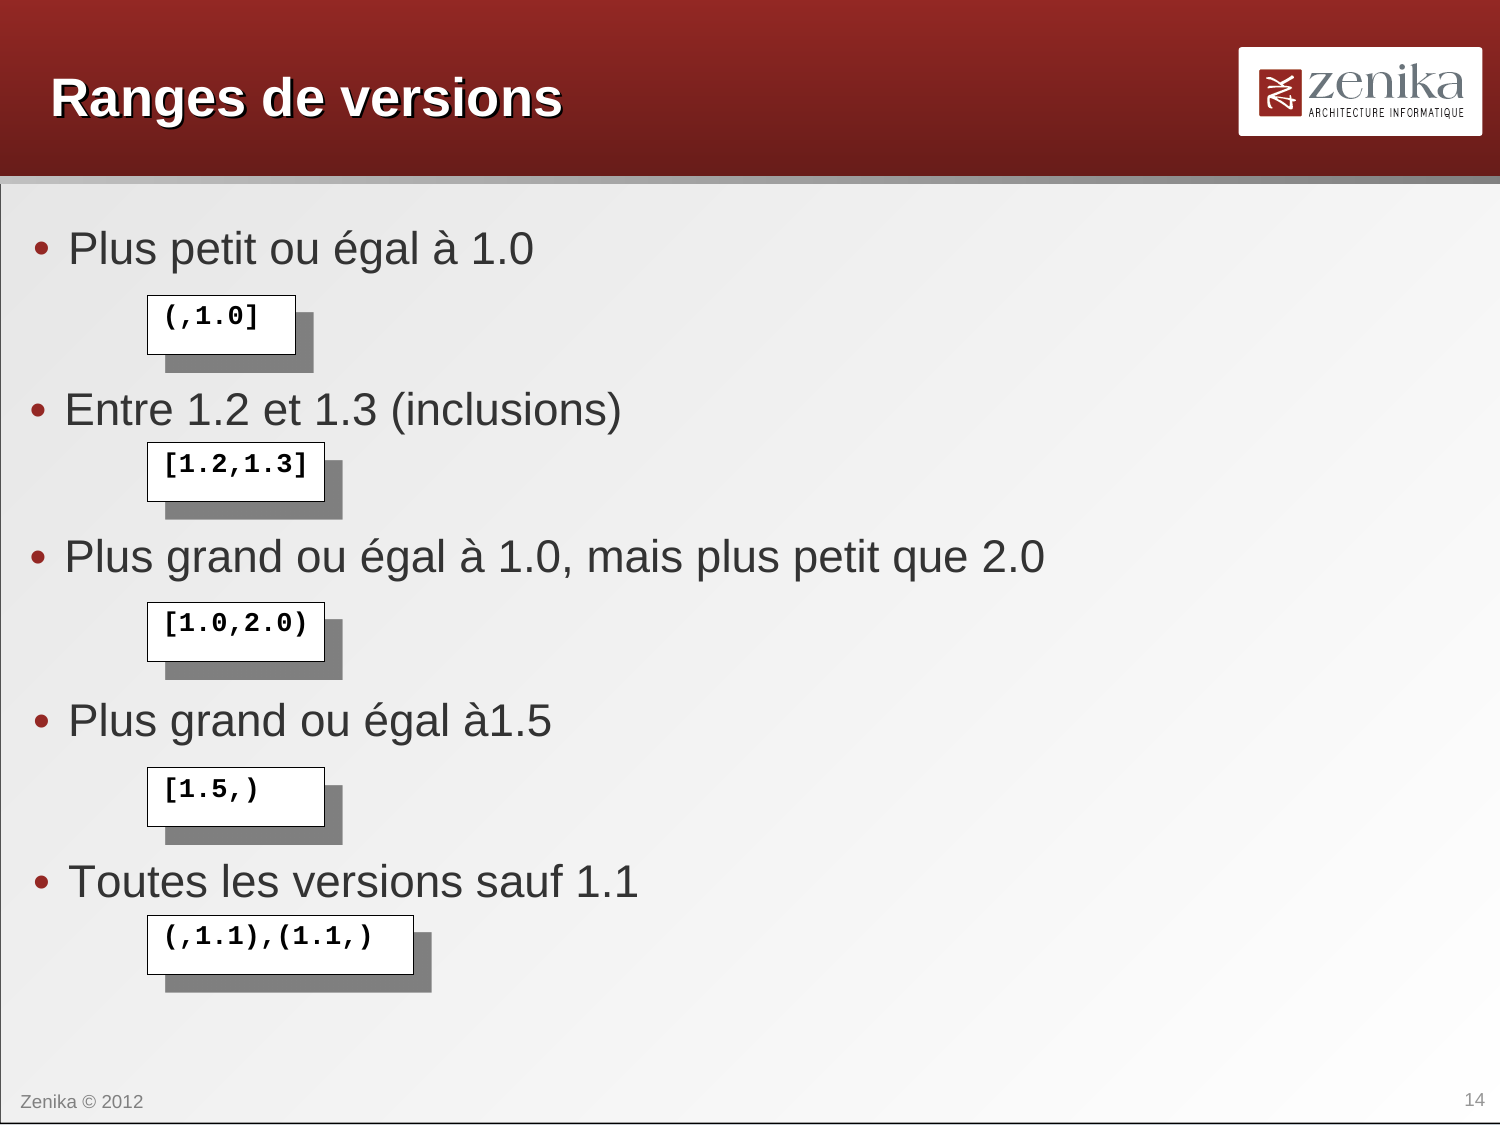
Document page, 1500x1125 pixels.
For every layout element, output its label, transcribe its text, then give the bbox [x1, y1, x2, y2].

text_box [1.0,2.0) [147, 602, 325, 662]
list Entre 1.2 et 1.3 (inclusions) [29, 383, 1414, 487]
text_box (,1.0] [147, 295, 296, 355]
list Plus petit ou égal à 1.0 [33, 222, 1418, 326]
title Ranges de versions [50, 15, 1206, 180]
picture [1257, 58, 1464, 125]
list Plus grand ou égal à1.5 [33, 695, 1418, 798]
text_box [1.5,) [147, 767, 325, 827]
text_box (,1.1),(1.1,) [147, 915, 414, 975]
list Plus grand ou égal à 1.0, mais plus petit que 2.0 [29, 531, 1414, 635]
text_box [1.2,1.3] [147, 442, 325, 502]
list Toutes les versions sauf 1.1 [33, 856, 1418, 959]
